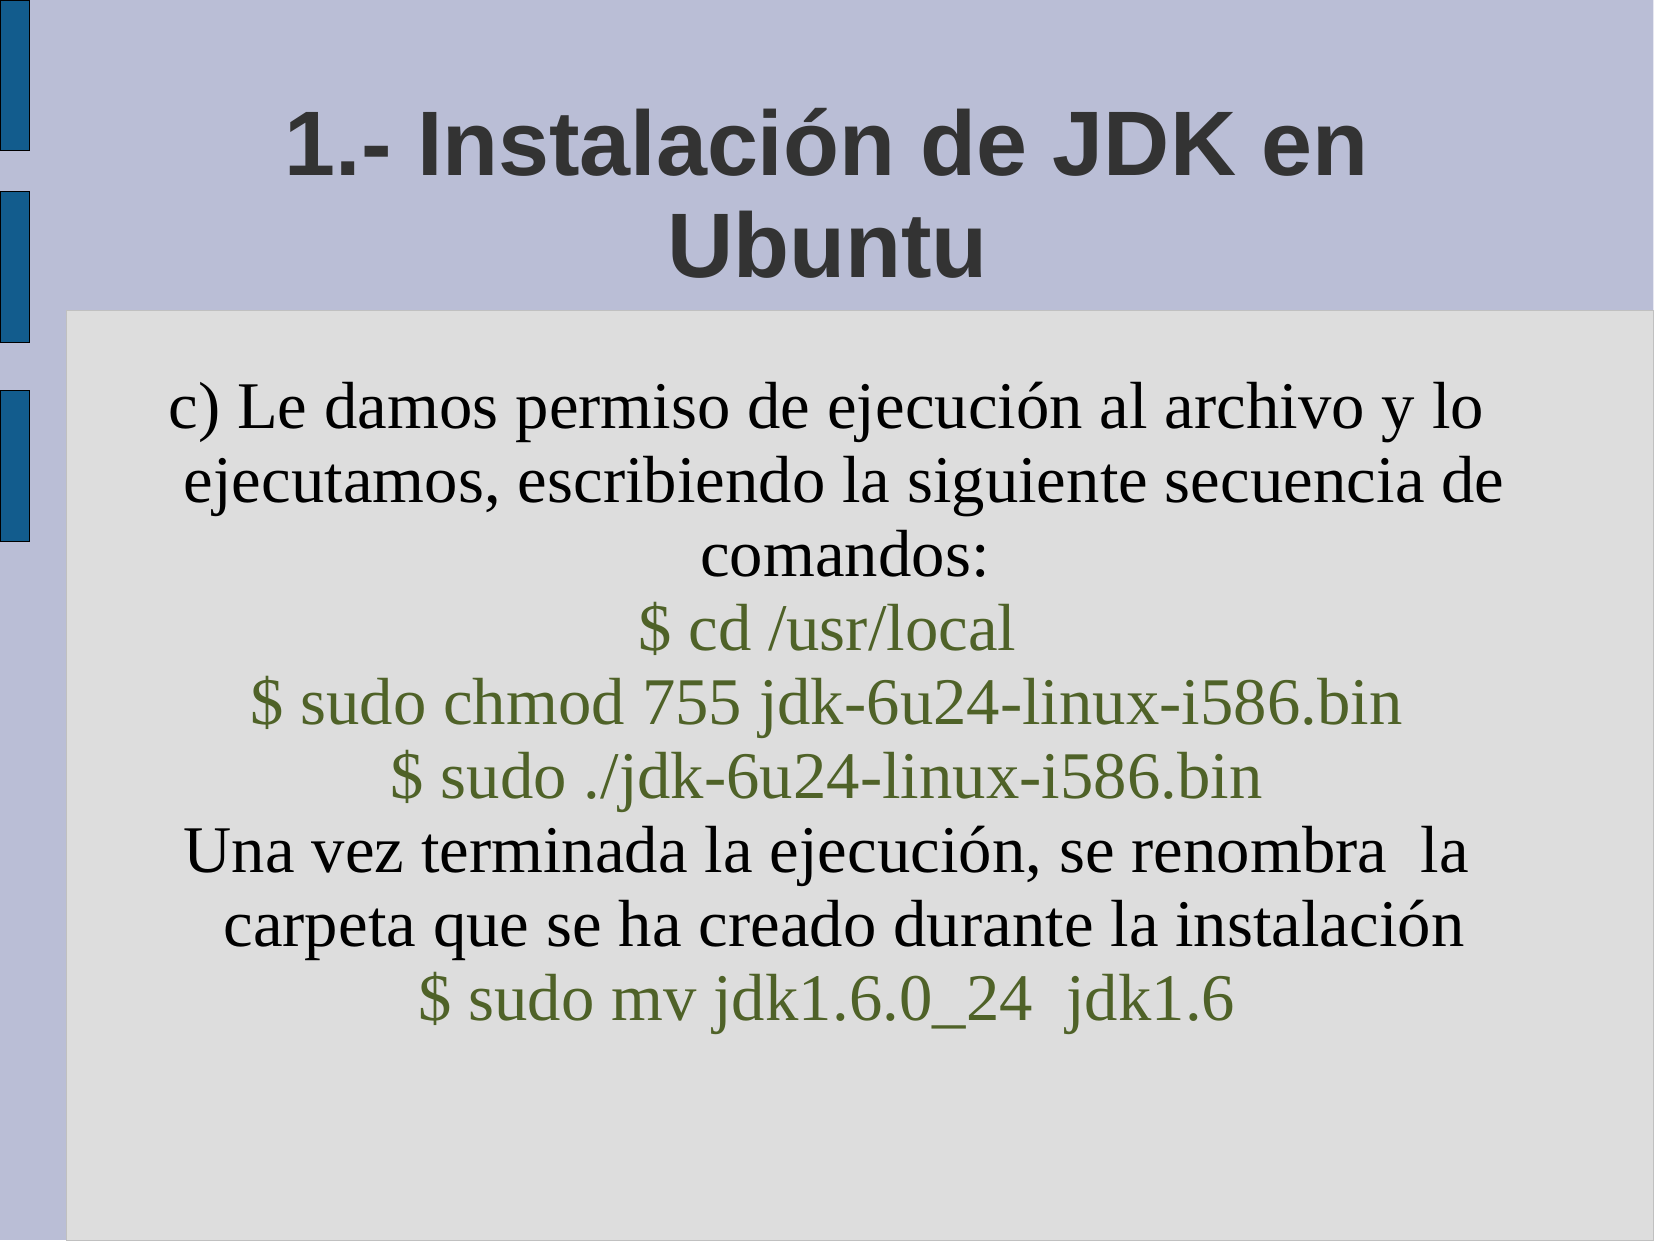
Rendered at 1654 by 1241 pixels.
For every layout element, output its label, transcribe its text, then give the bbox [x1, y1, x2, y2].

title 1.- Instalación de JDK en Ubuntu [121, 92, 1534, 298]
subtitle c) Le damos permiso de ejecución al archivo y lo ejecutamos, escribiendo la siguiente secuencia de comandos: $ cd /usr/local $ sudo chmod 755 jdk-6u24-linux-i586.bin $ sudo ./jdk-6u24-linux-i586.bin Una vez terminada la ejecución, se renombra la carpeta que se ha creado durante la instalación $ sudo mv jdk1.6.0_24 jdk1.6 [121, 318, 1534, 1086]
